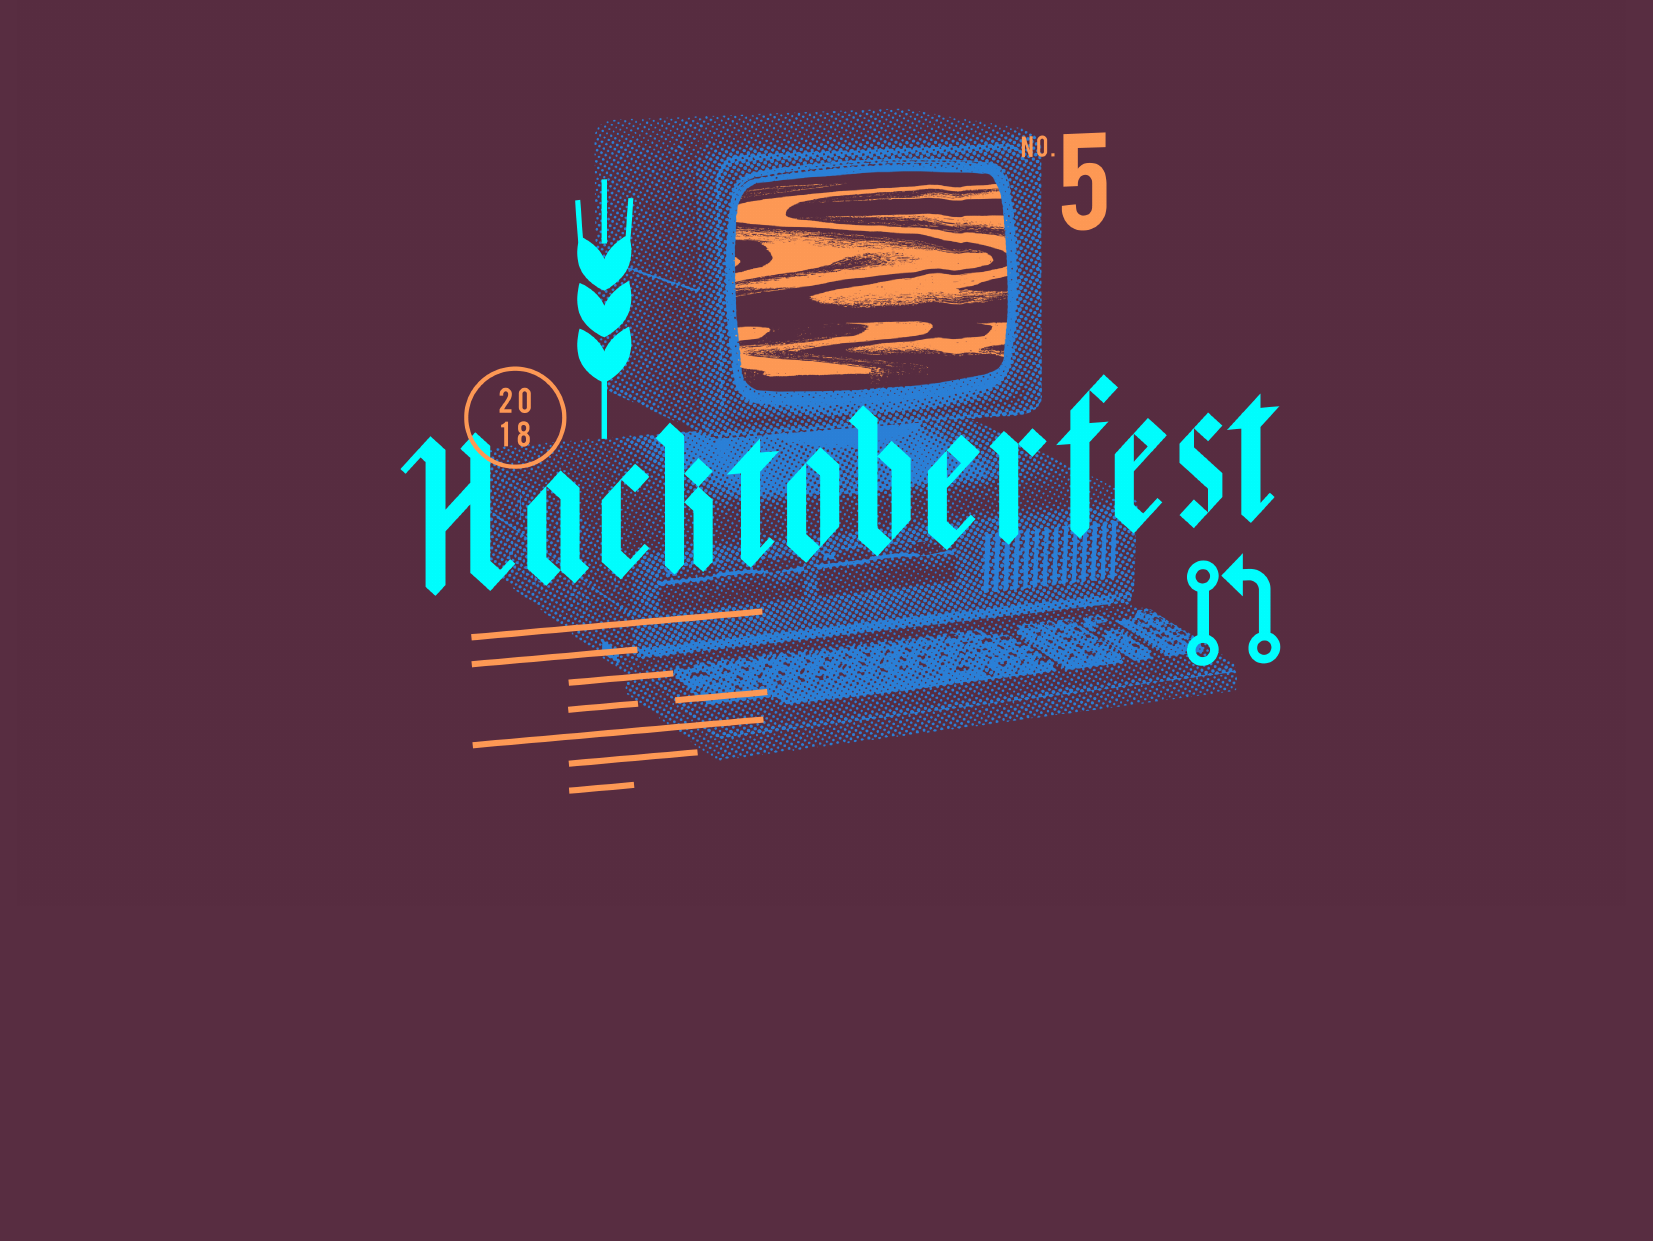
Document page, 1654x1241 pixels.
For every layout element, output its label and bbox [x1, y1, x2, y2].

picture [17, 0, 1626, 906]
